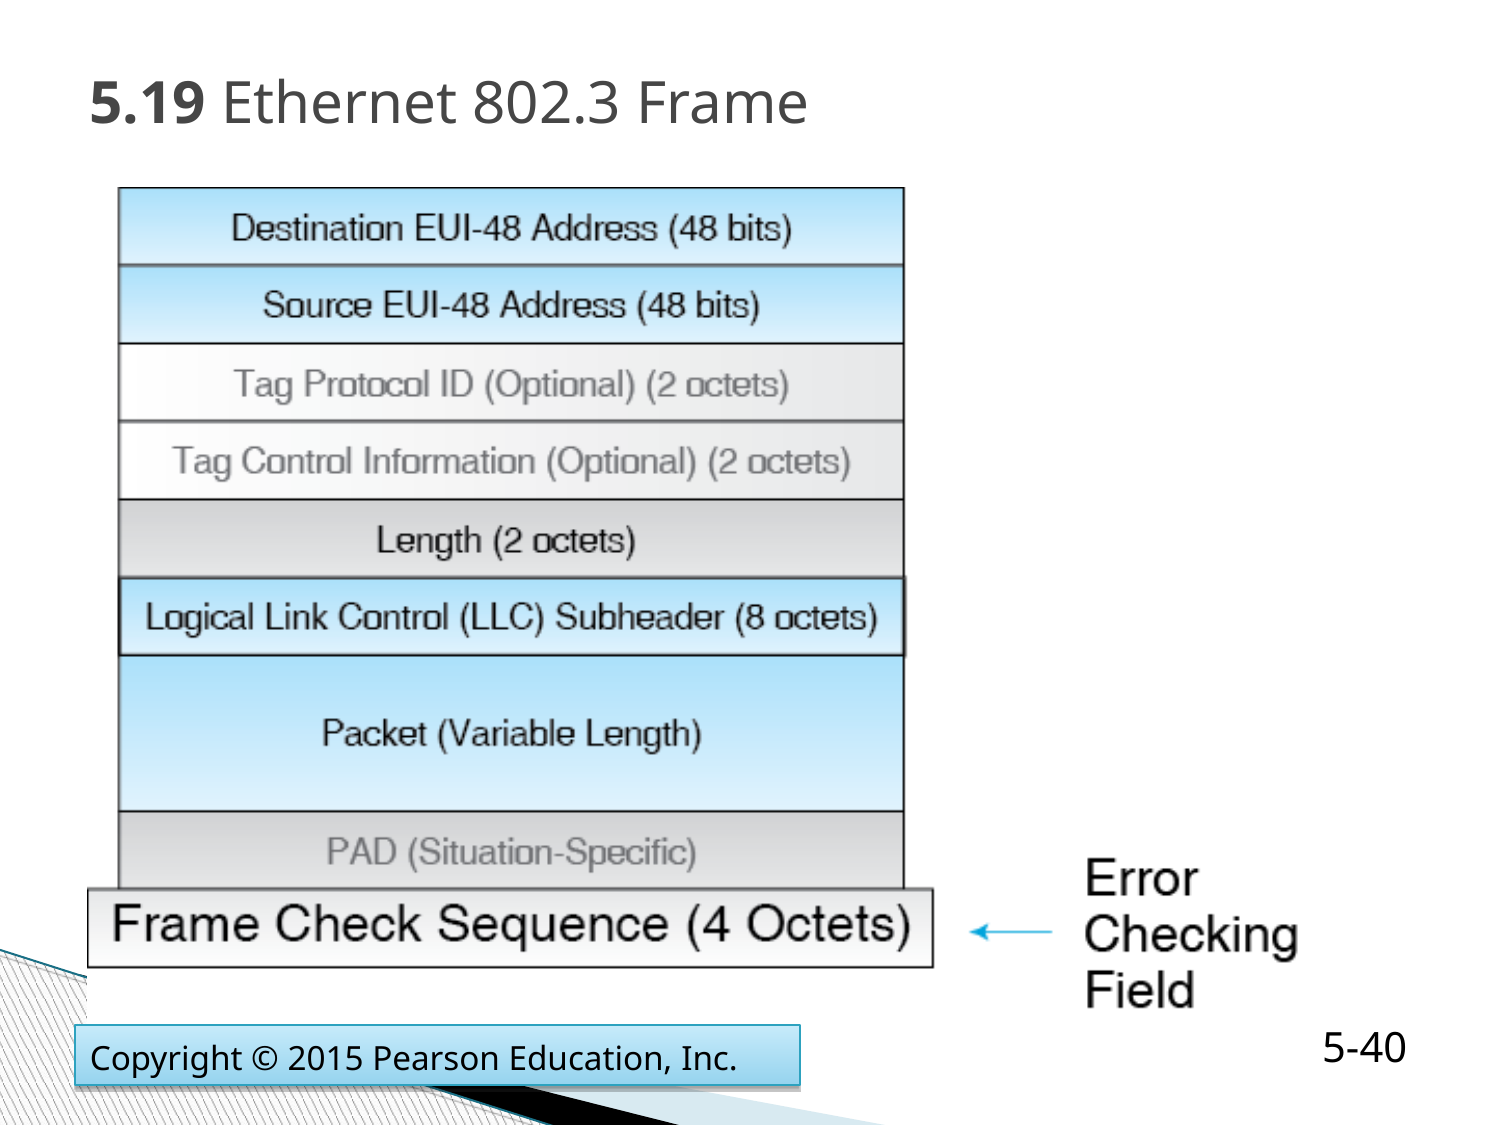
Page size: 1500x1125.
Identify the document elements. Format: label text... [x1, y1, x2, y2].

picture [0, 187, 1300, 1125]
title 5.19 Ethernet 802.3 Frame [75, 37, 1425, 163]
slide_number 5-<number> [1262, 1025, 1423, 1085]
footer Copyright © 2015 Pearson Education, Inc. [75, 1025, 800, 1085]
